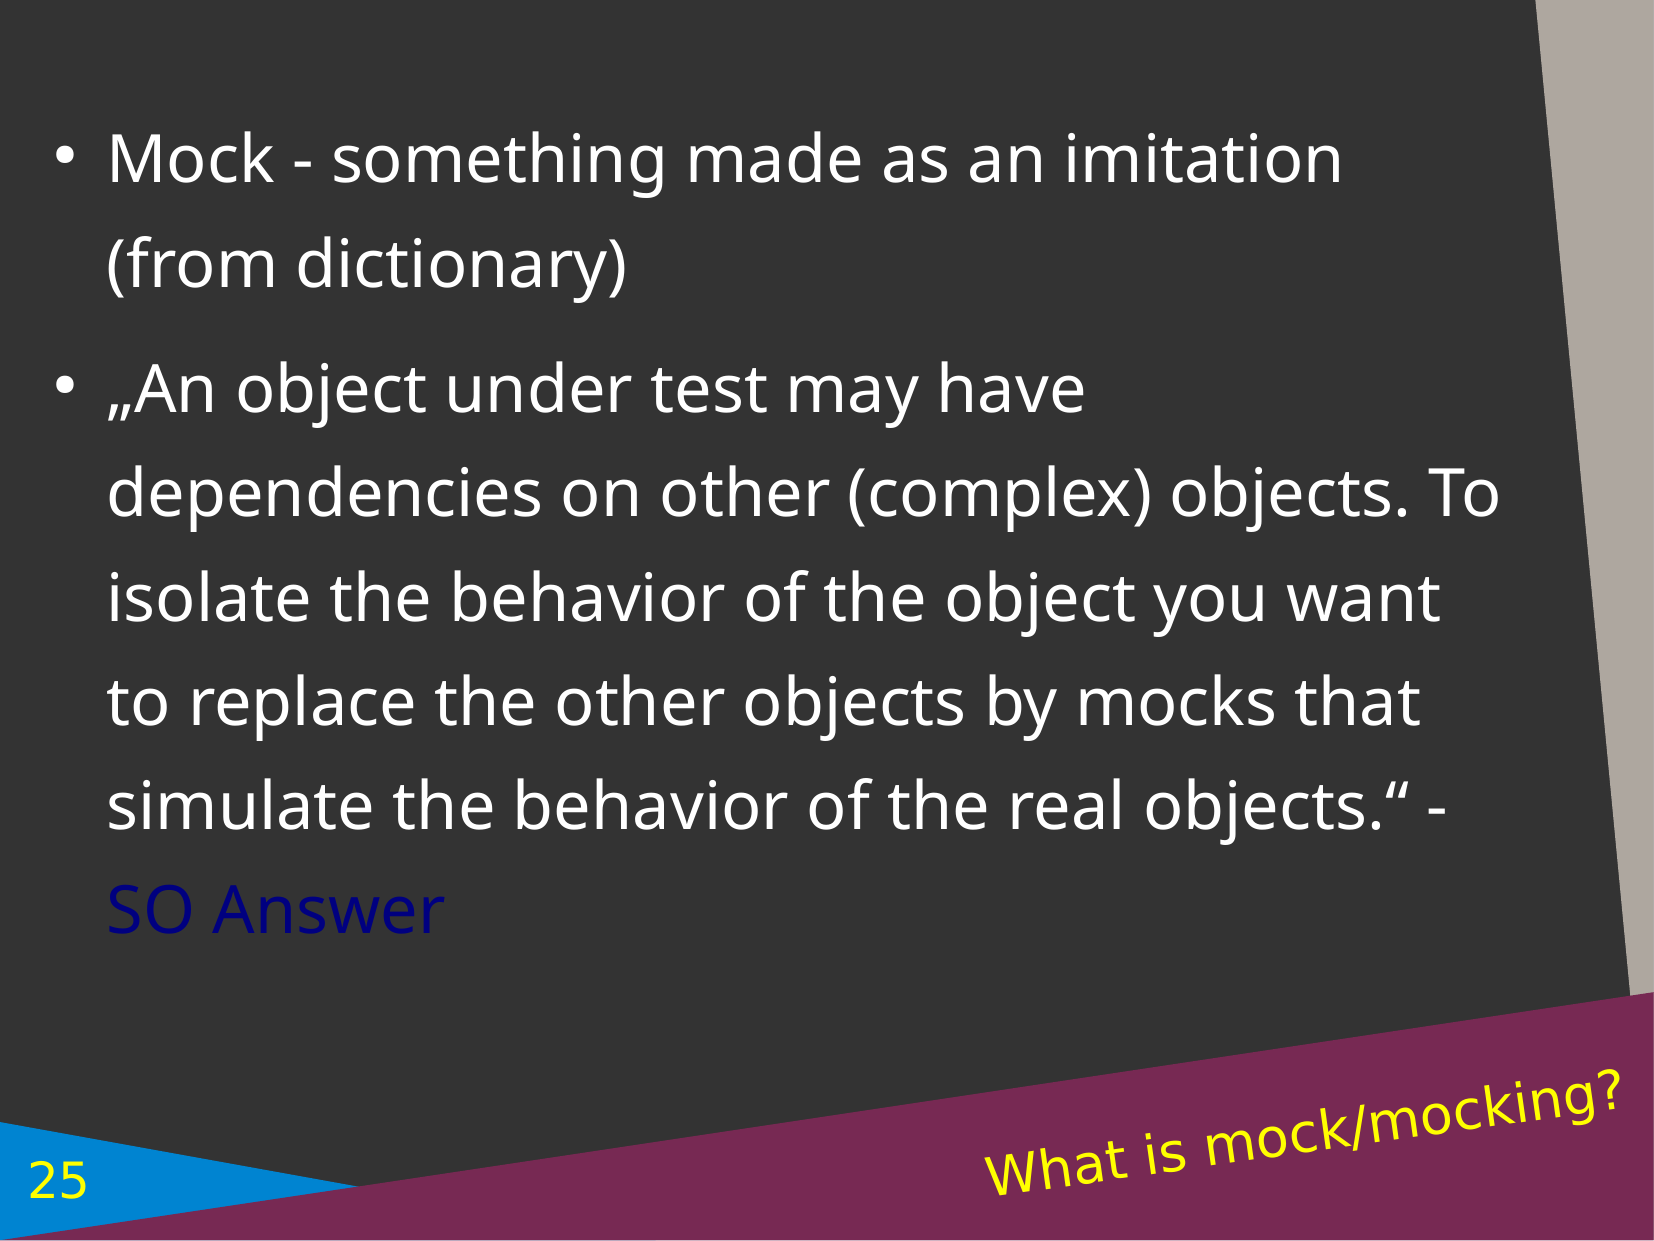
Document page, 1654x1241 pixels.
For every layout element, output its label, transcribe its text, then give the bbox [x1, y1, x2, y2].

list Mock - something made as an imitation (from dictionary) „An object under test may have dependencies on other (complex) objects. To isolate the behavior of the object you want to replace the other objects by mocks that simulate the behavior of the real objects.“ - SO Answer [35, 59, 1524, 993]
title What is mock/mocking? [956, 995, 1654, 1241]
